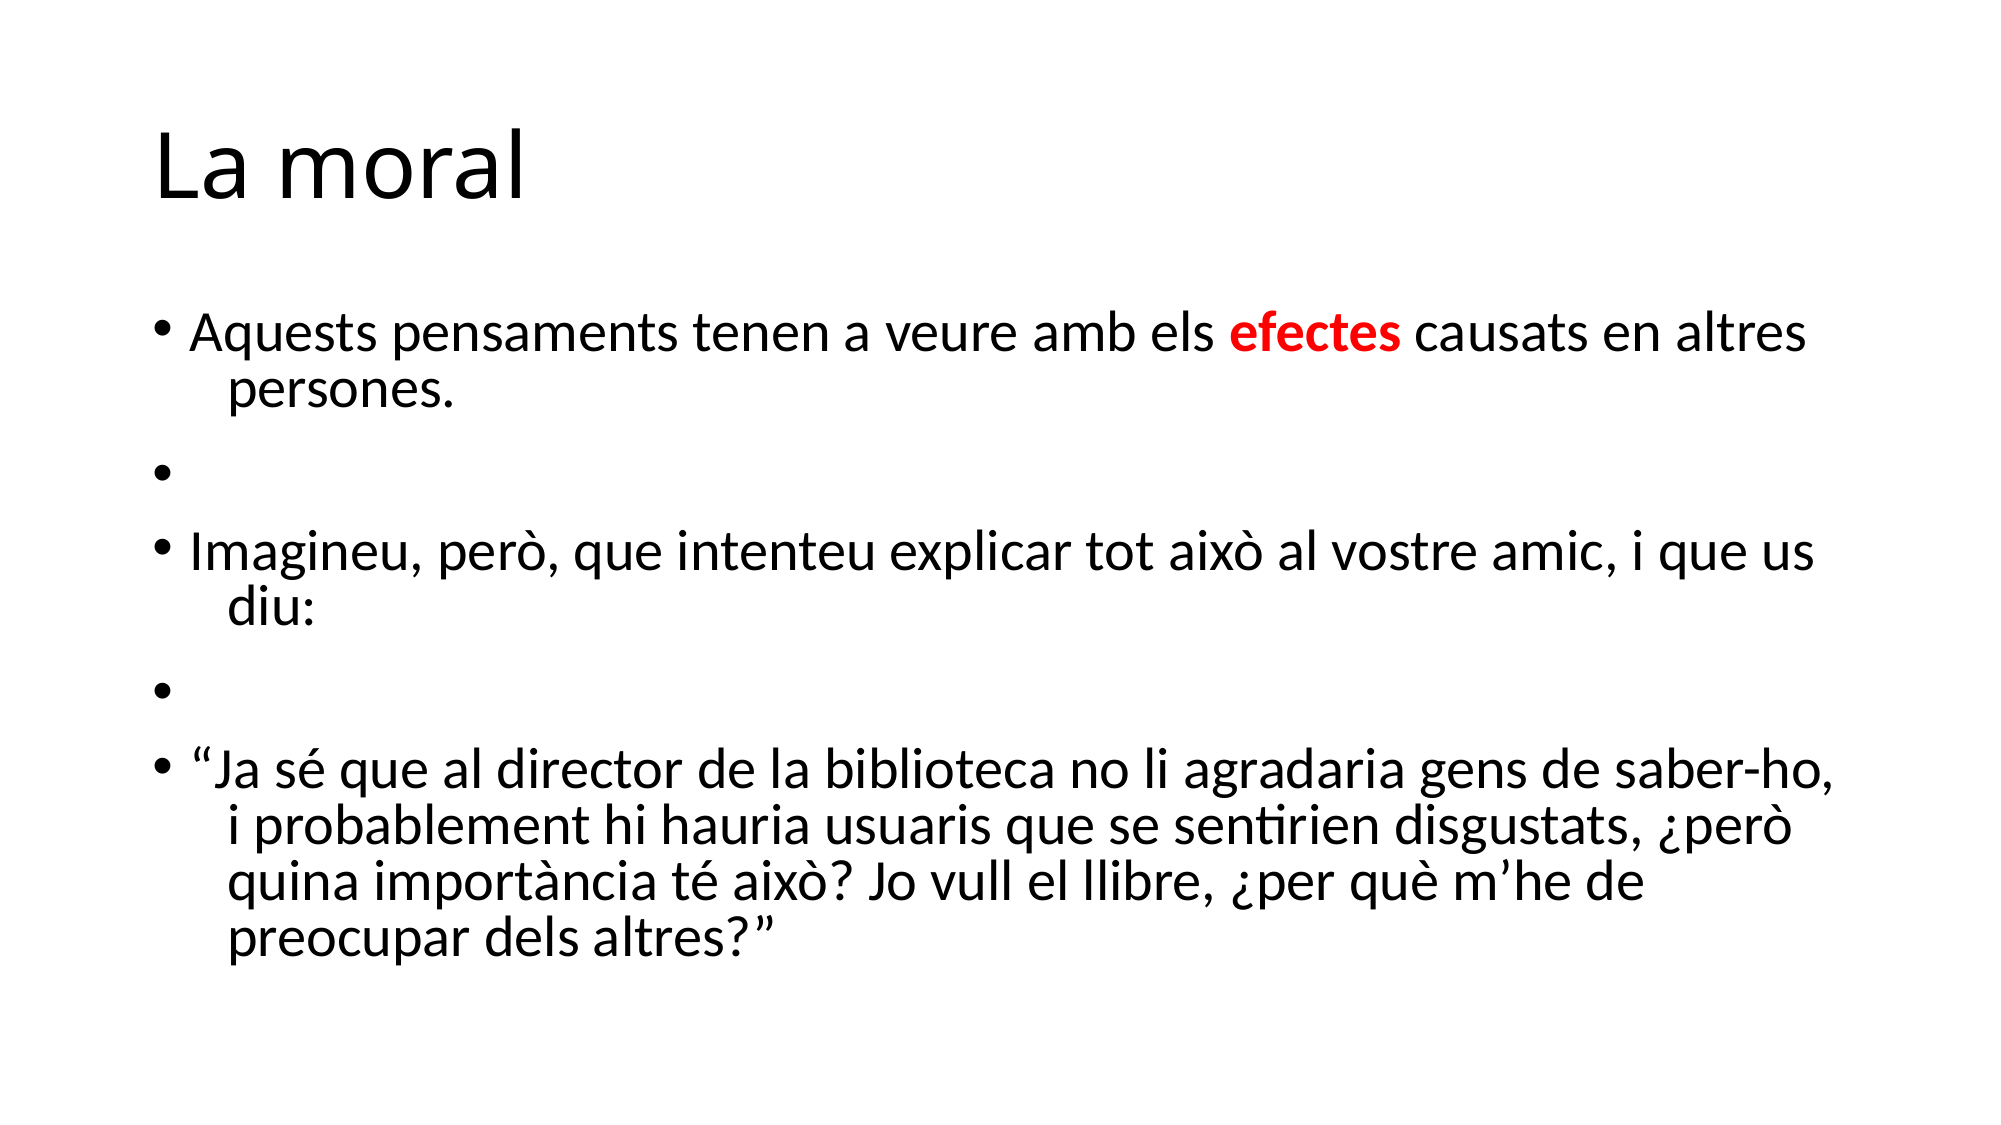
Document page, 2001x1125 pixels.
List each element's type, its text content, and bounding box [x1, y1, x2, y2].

list Aquests pensaments tenen a veure amb els efectes causats en altres persones. Imagineu, però, que intenteu explicar tot això al vostre amic, i que us diu: “Ja sé que al director de la biblioteca no li agradaria gens de saber-ho, i probablement hi hauria usuaris que se sentirien disgustats, ¿però quina importància té això? Jo vull el llibre, ¿per què m’he de preocupar dels altres?” [137, 299, 1863, 1014]
title La moral [137, 59, 1863, 278]
